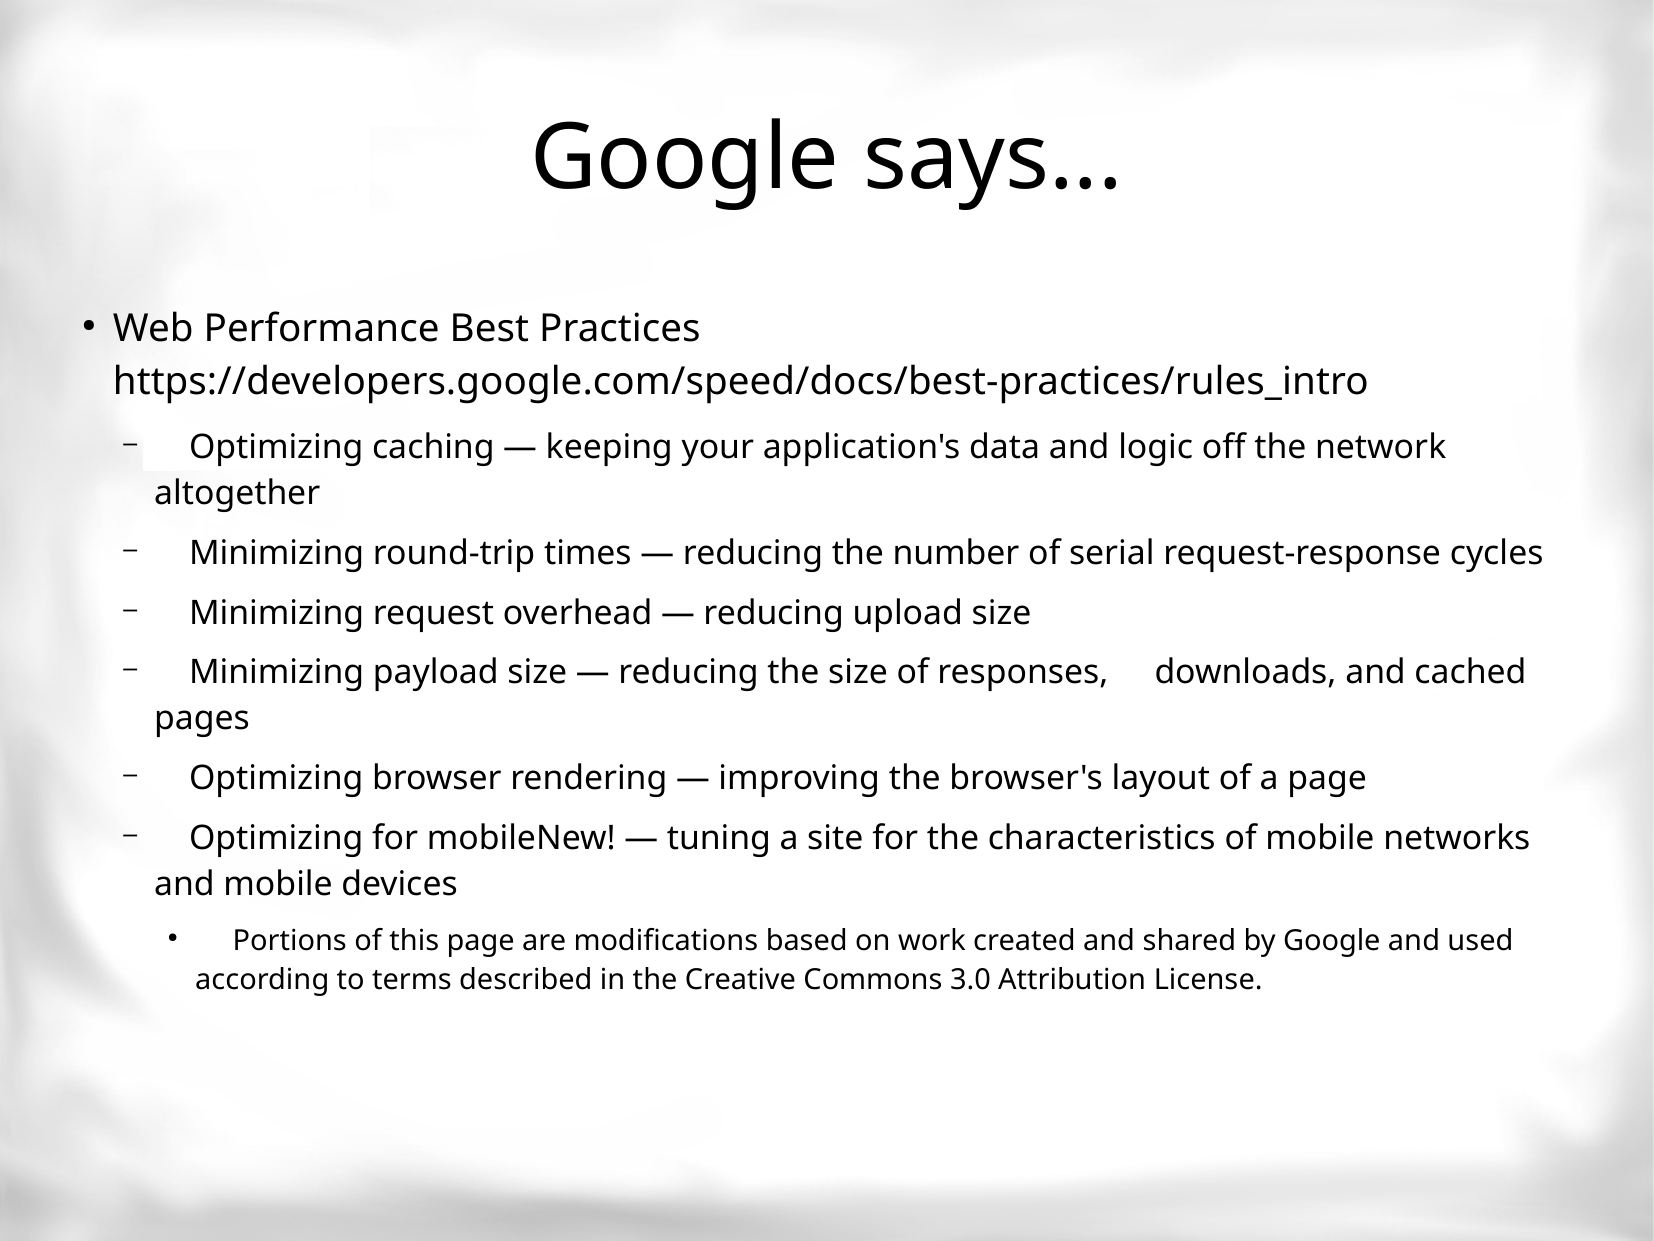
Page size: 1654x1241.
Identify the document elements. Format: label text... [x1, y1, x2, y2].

list Web Performance Best Practices https://developers.google.com/speed/docs/best-practices/rules_intro Optimizing caching — keeping your application's data and logic off the network altogether Minimizing round-trip times — reducing the number of serial request-response cycles Minimizing request overhead — reducing upload size Minimizing payload size — reducing the size of responses, downloads, and cached pages Optimizing browser rendering — improving the browser's layout of a page Optimizing for mobileNew! — tuning a site for the characteristics of mobile networks and mobile devices Portions of this page are modifications based on work created and shared by Google and used according to terms described in the Creative Commons 3.0 Attribution License. [71, 300, 1561, 1020]
title Google says... [82, 49, 1571, 257]
picture [0, 0, 1654, 1241]
